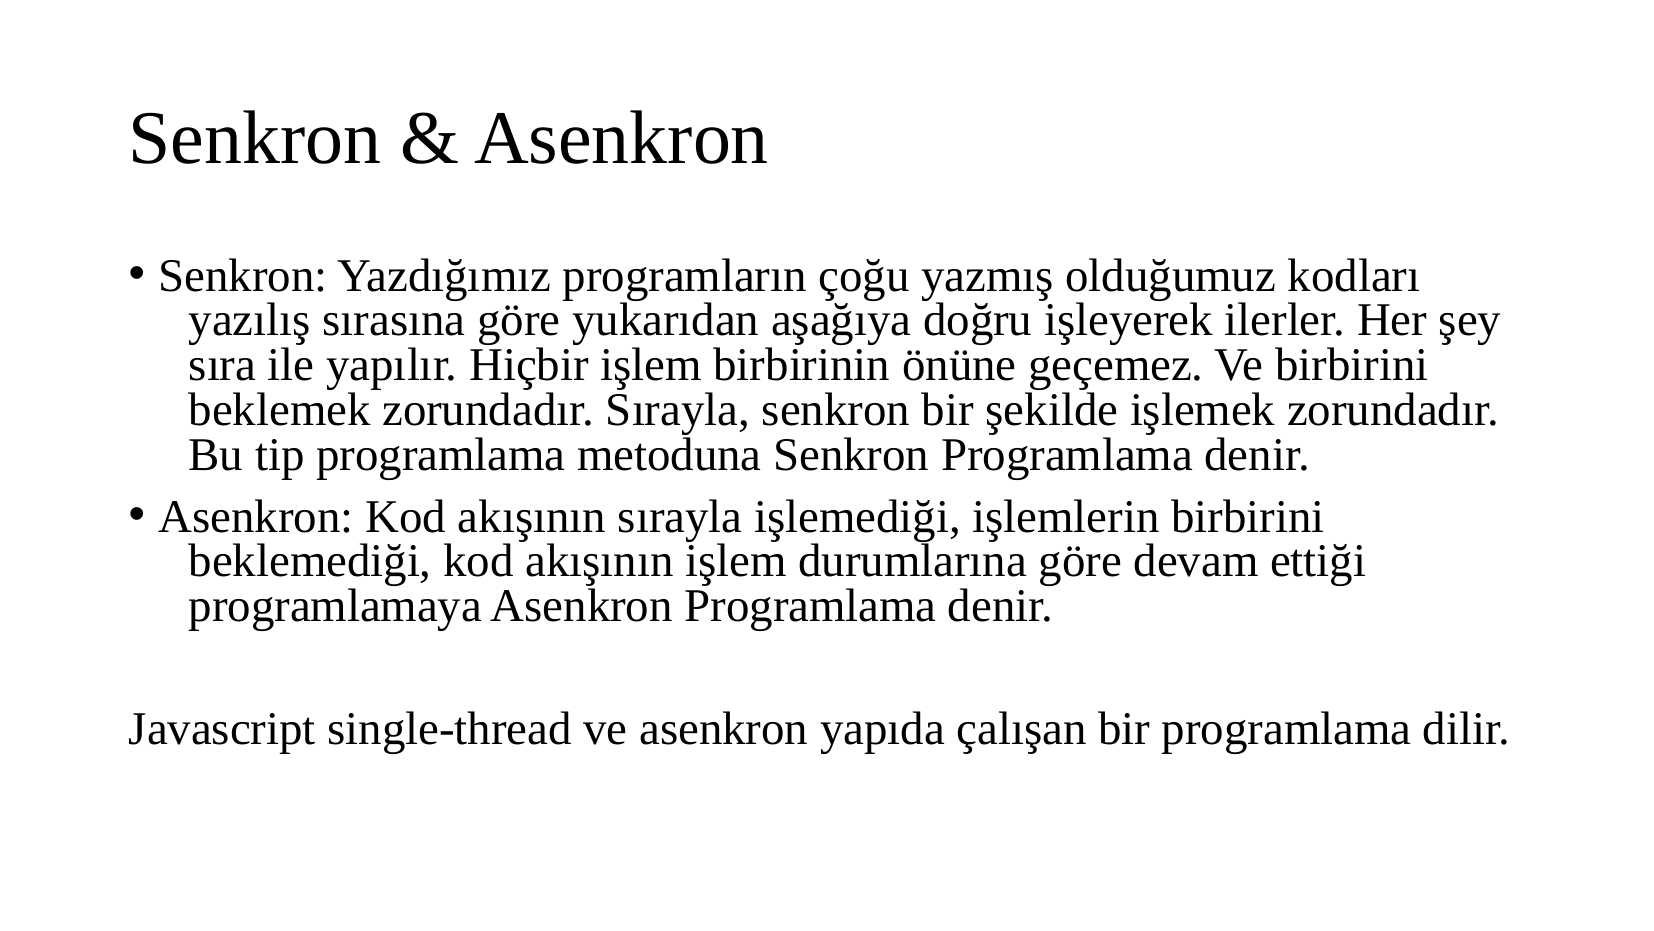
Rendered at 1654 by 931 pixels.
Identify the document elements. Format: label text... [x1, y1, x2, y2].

list Senkron: Yazdığımız programların çoğu yazmış olduğumuz kodları yazılış sırasına göre yukarıdan aşağıya doğru işleyerek ilerler. Her şey sıra ile yapılır. Hiçbir işlem birbirinin önüne geçemez. Ve birbirini beklemek zorundadır. Sırayla, senkron bir şekilde işlemek zorundadır. Bu tip programlama metoduna Senkron Programlama denir. Asenkron: Kod akışının sırayla işlemediği, işlemlerin birbirini beklemediği, kod akışının işlem durumlarına göre devam ettiği programlamaya Asenkron Programlama denir. Javascript single-thread ve asenkron yapıda çalışan bir programlama dilir. [113, 247, 1540, 838]
title Senkron & Asenkron [113, 49, 1540, 230]
